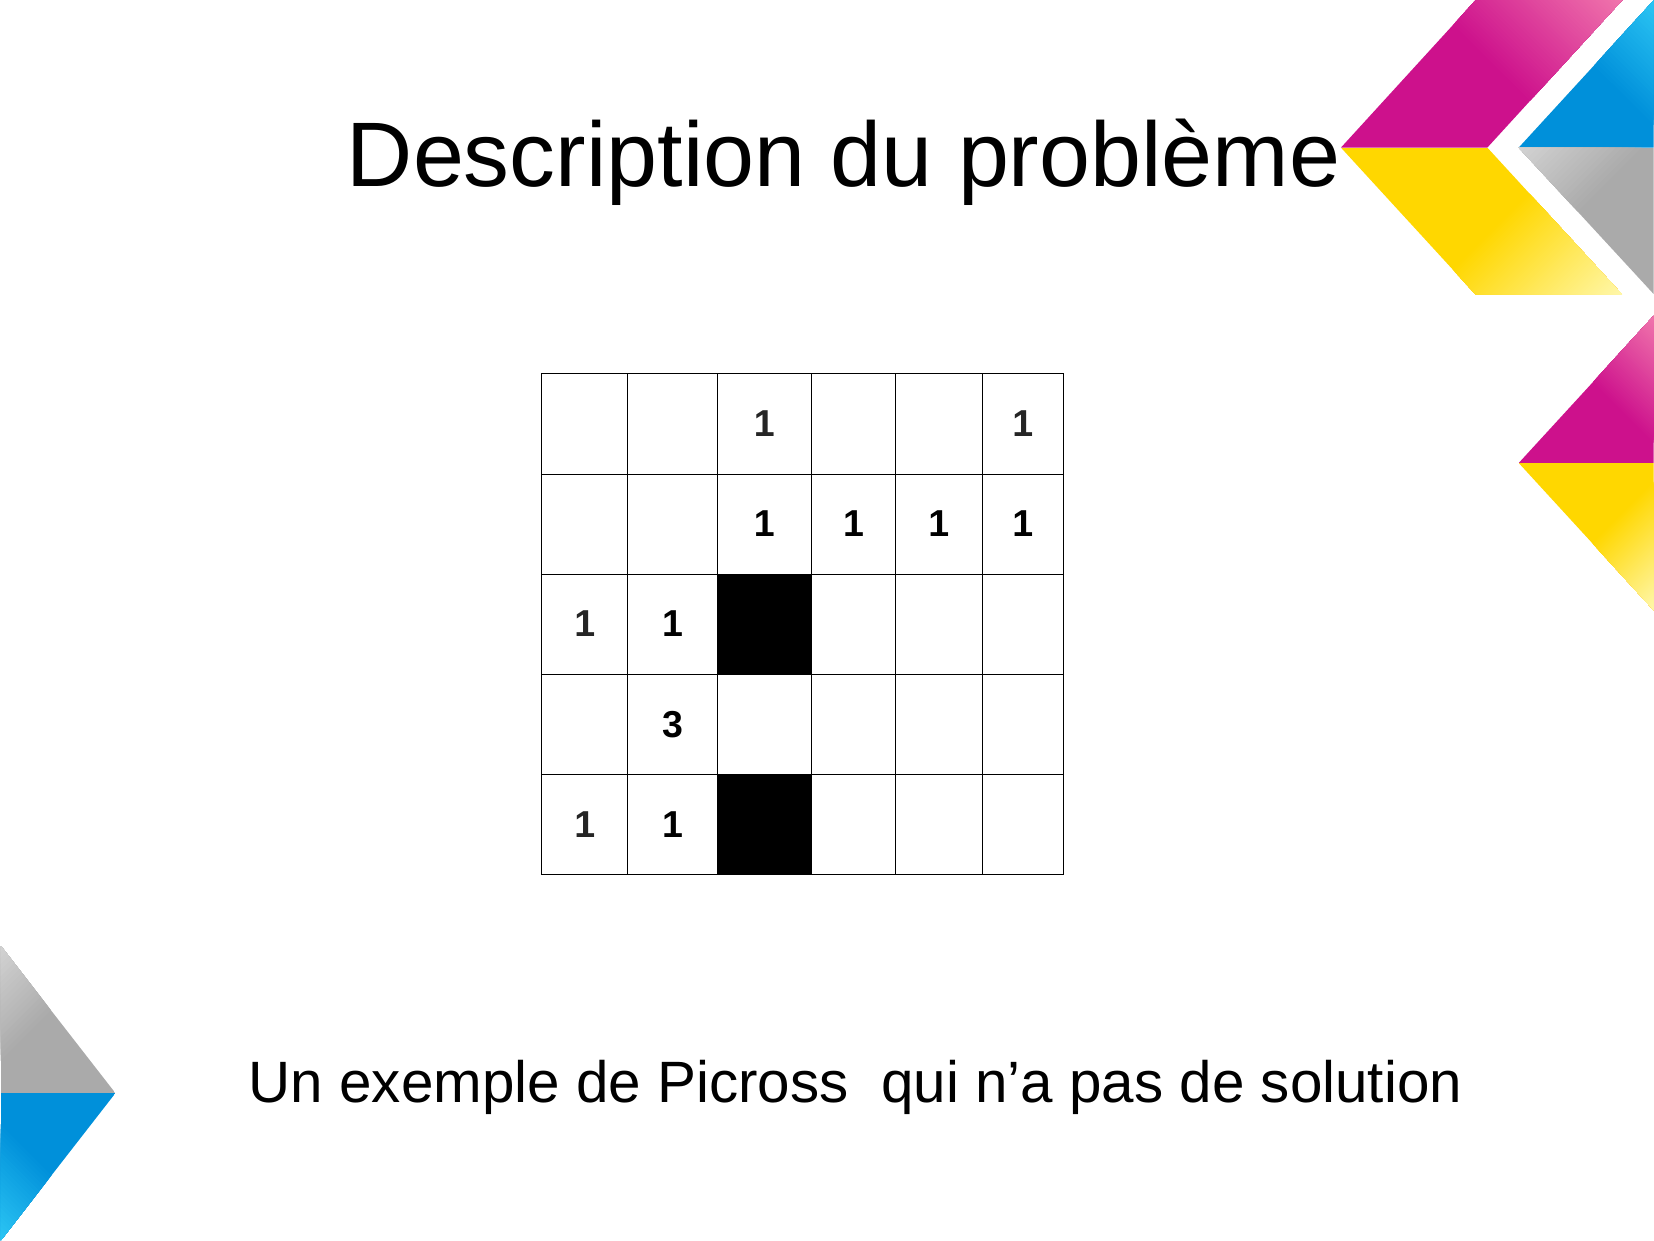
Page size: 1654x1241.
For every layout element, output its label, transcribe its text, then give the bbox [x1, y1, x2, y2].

table_cell [812, 575, 895, 674]
table_cell [896, 775, 982, 874]
table_cell [983, 675, 1063, 774]
table_cell 1 [628, 575, 717, 674]
table_header [628, 374, 717, 474]
table_cell [718, 675, 811, 774]
table_cell [896, 575, 982, 674]
title Description du problème [82, 49, 1571, 257]
table_cell [718, 575, 811, 674]
table_cell [812, 675, 895, 774]
table_header [812, 374, 895, 474]
table_header [542, 374, 627, 474]
table_header 1 [983, 374, 1063, 474]
table_cell 3 [628, 675, 717, 774]
table_cell [718, 775, 811, 874]
table_cell 1 [983, 475, 1063, 574]
table_cell [542, 675, 627, 774]
table_cell 1 [718, 475, 811, 574]
table_cell [983, 575, 1063, 674]
table_cell 1 [542, 575, 627, 674]
table_header [896, 374, 982, 474]
text_box Un exemple de Picross qui n’a pas de solution [177, 1039, 1536, 1120]
table_header 1 [718, 374, 811, 474]
table_cell 1 [896, 475, 982, 574]
table_cell [628, 475, 717, 574]
table_cell [542, 475, 627, 574]
table_cell 1 [812, 475, 895, 574]
table_cell [983, 775, 1063, 874]
table_cell 1 [542, 775, 627, 874]
table_cell [896, 675, 982, 774]
table_cell [812, 775, 895, 874]
table_cell 1 [628, 775, 717, 874]
